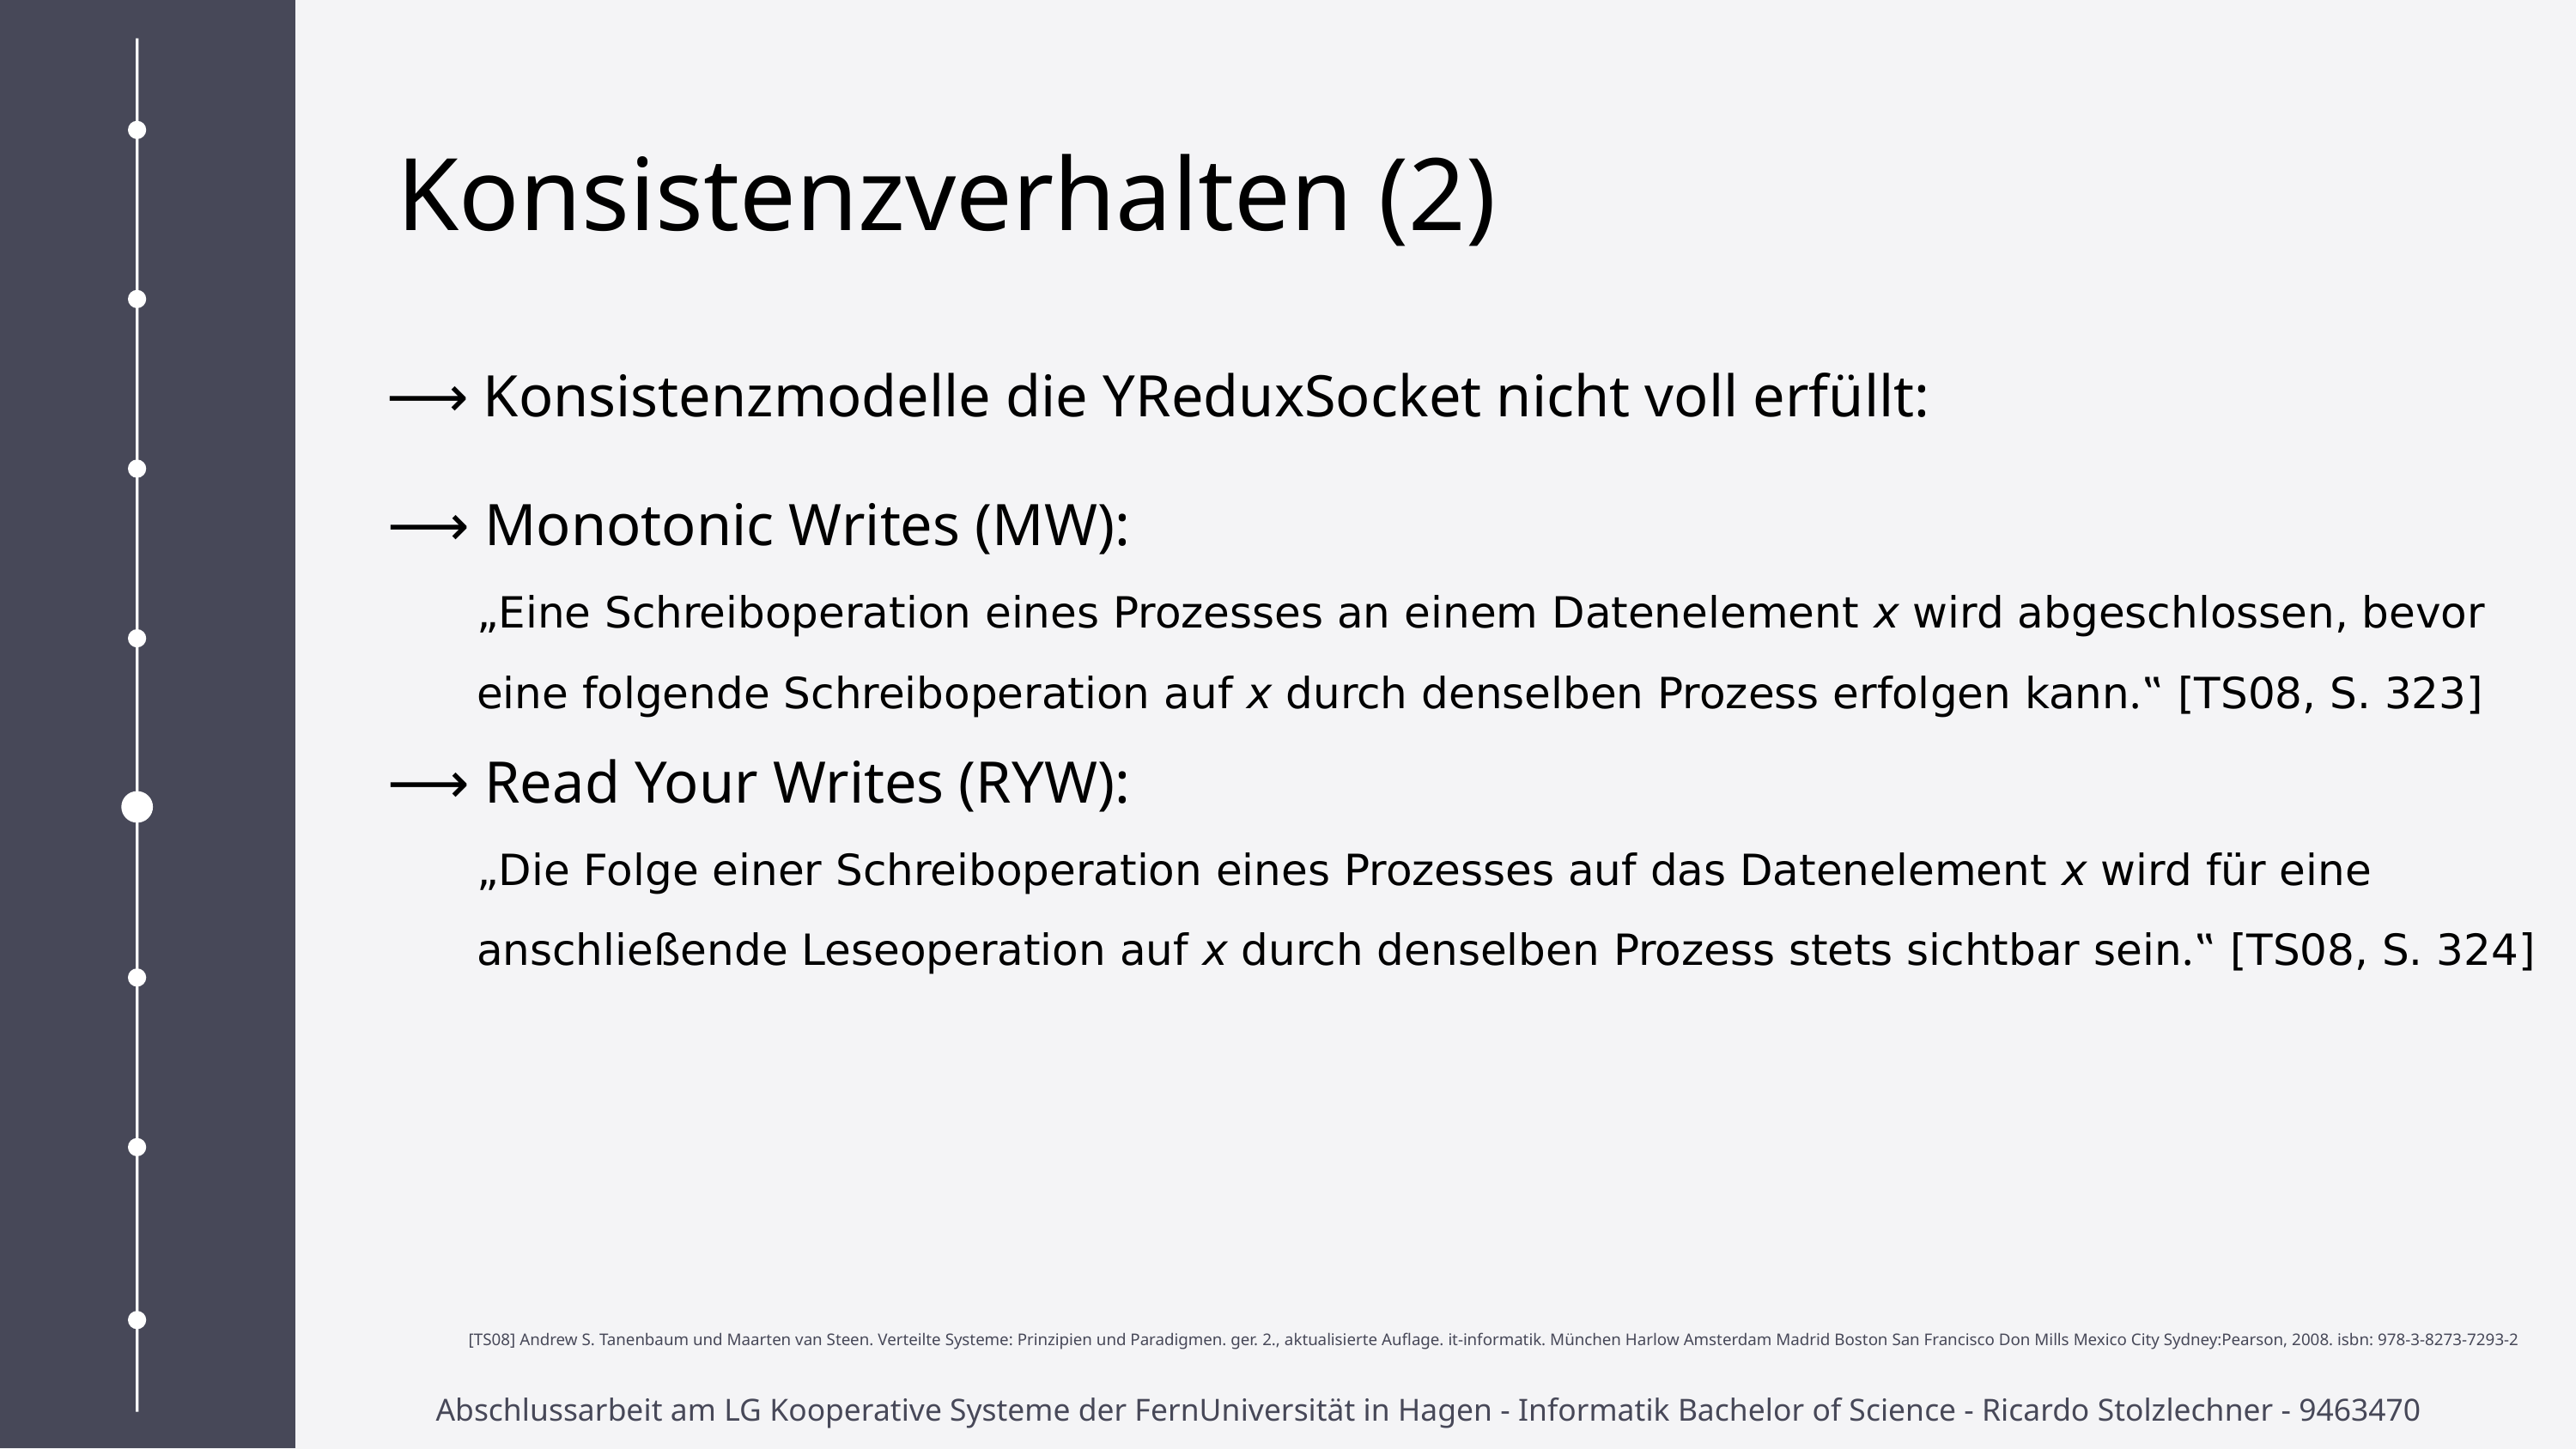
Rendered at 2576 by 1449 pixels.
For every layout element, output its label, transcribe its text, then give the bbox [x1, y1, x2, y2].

text_box Konsistenzverhalten (2) [397, 110, 1686, 251]
text_box [TS08] Andrew S. Tanenbaum und Maarten van Steen. Verteilte Systeme: Prinzipien und Paradigmen. ger. 2., aktualisierte Auflage. it-informatik. München Harlow Amsterdam Madrid Boston San Francisco Don Mills Mexico City Sydney:Pearson, 2008. isbn: 978-3-8273-7293-2 [420, 1306, 2565, 1349]
text_box ⟶ Konsistenzmodelle die YReduxSocket nicht voll erfüllt: [386, 347, 2454, 428]
text_box ⟶ Read Your Writes (RYW): [387, 733, 2455, 815]
text_box „Die Folge einer Schreiboperation eines Prozesses auf das Datenelement x wird für eine anschließende Leseoperation auf x durch denselben Prozess stets sichtbar sein.‟ [TS08, S. 324] [476, 813, 2544, 974]
text_box [0, 0, 295, 1448]
text_box „Eine Schreiboperation eines Prozesses an einem Datenelement x wird abgeschlossen, bevor eine folgende Schreiboperation auf x durch denselben Prozess erfolgen kann.‟ [TS08, S. 323] [476, 556, 2544, 717]
text_box Abschlussarbeit am LG Kooperative Systeme der FernUniversität in Hagen - Informatik Bachelor of Science - Ricardo Stolzlechner - 9463470 [356, 1384, 2501, 1428]
text_box ⟶ Monotonic Writes (MW): [387, 476, 2455, 557]
